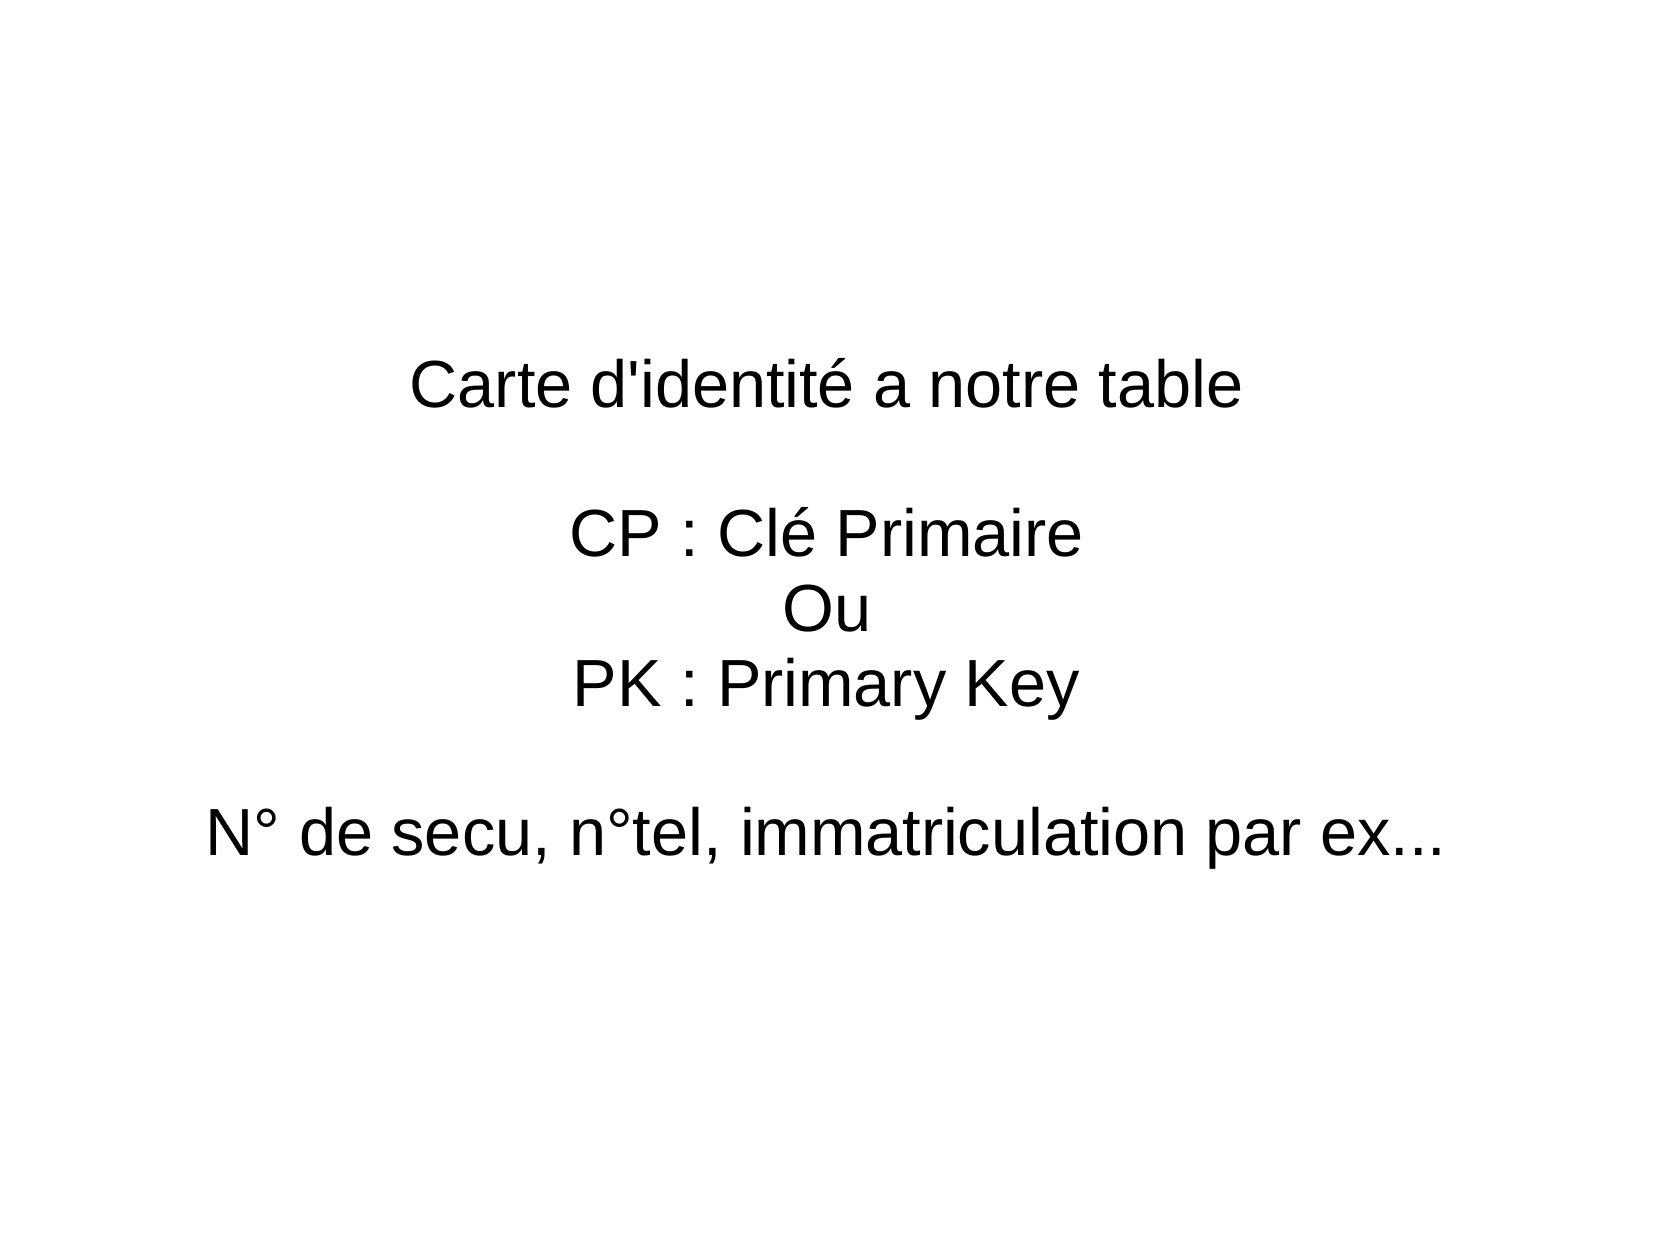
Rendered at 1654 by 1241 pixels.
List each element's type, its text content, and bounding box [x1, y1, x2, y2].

subtitle Carte d'identité a notre table CP : Clé Primaire Ou PK : Primary Key N° de secu, n°tel, immatriculation par ex... [82, 23, 1571, 1193]
